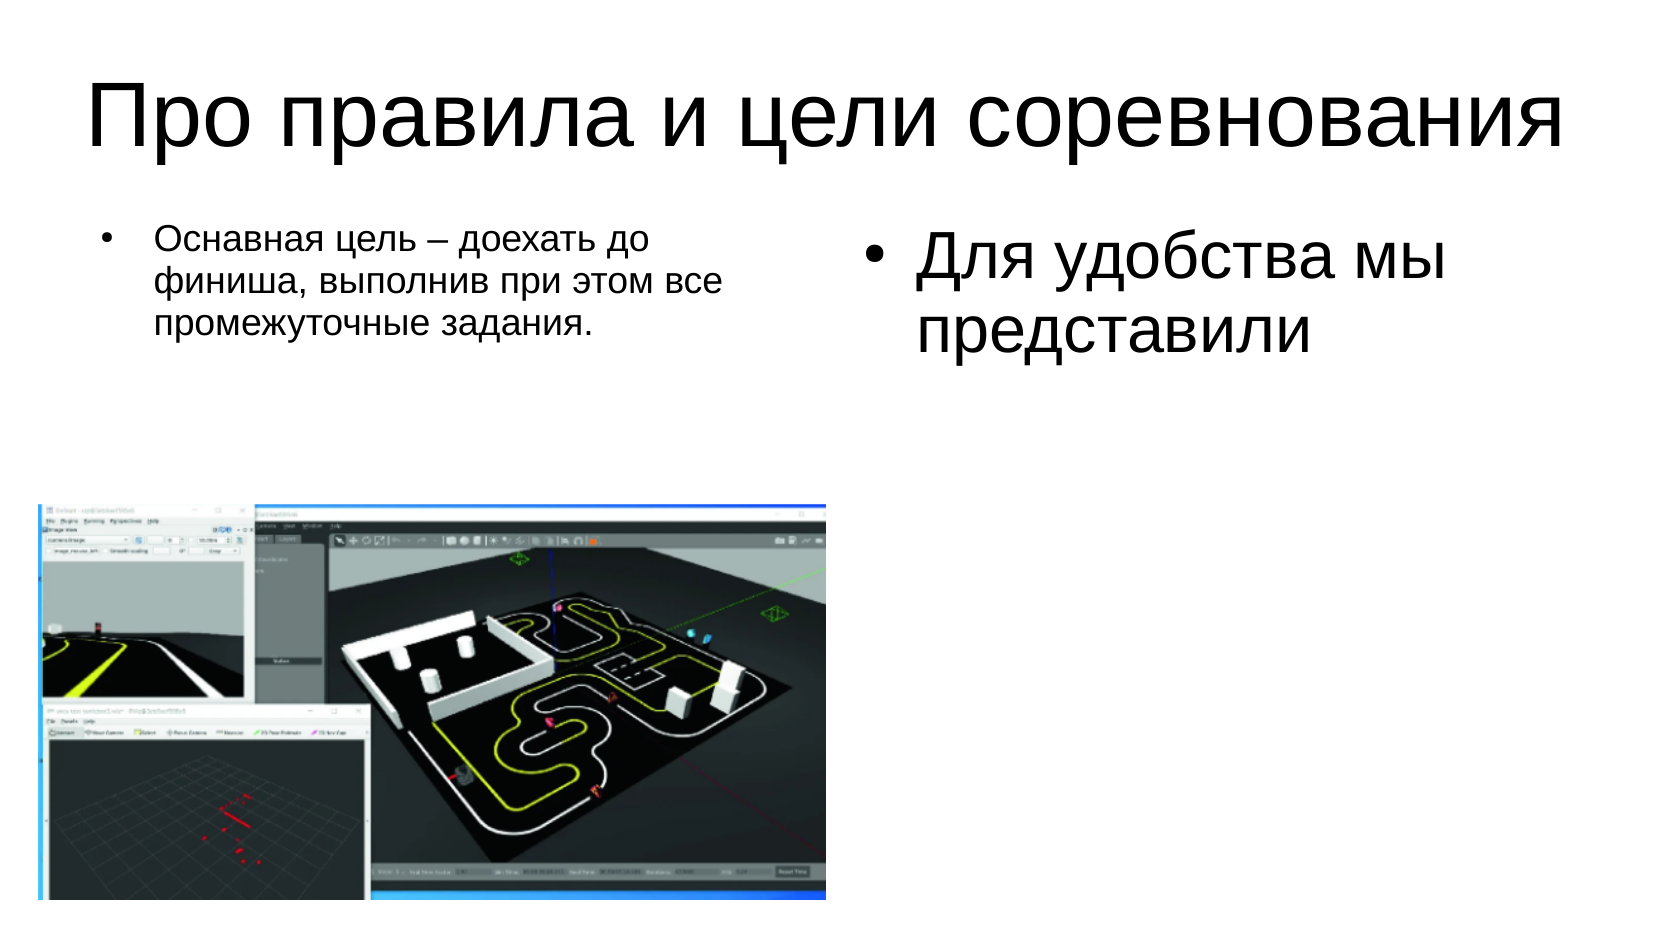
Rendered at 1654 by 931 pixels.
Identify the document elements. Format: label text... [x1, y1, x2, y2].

title Про правила и цели соревнования [82, 37, 1571, 193]
list Для удобства мы представили [845, 217, 1572, 758]
picture [38, 499, 826, 901]
list Оснавная цель – доехать до финиша, выполнив при этом все промежуточные задания. [82, 217, 809, 475]
